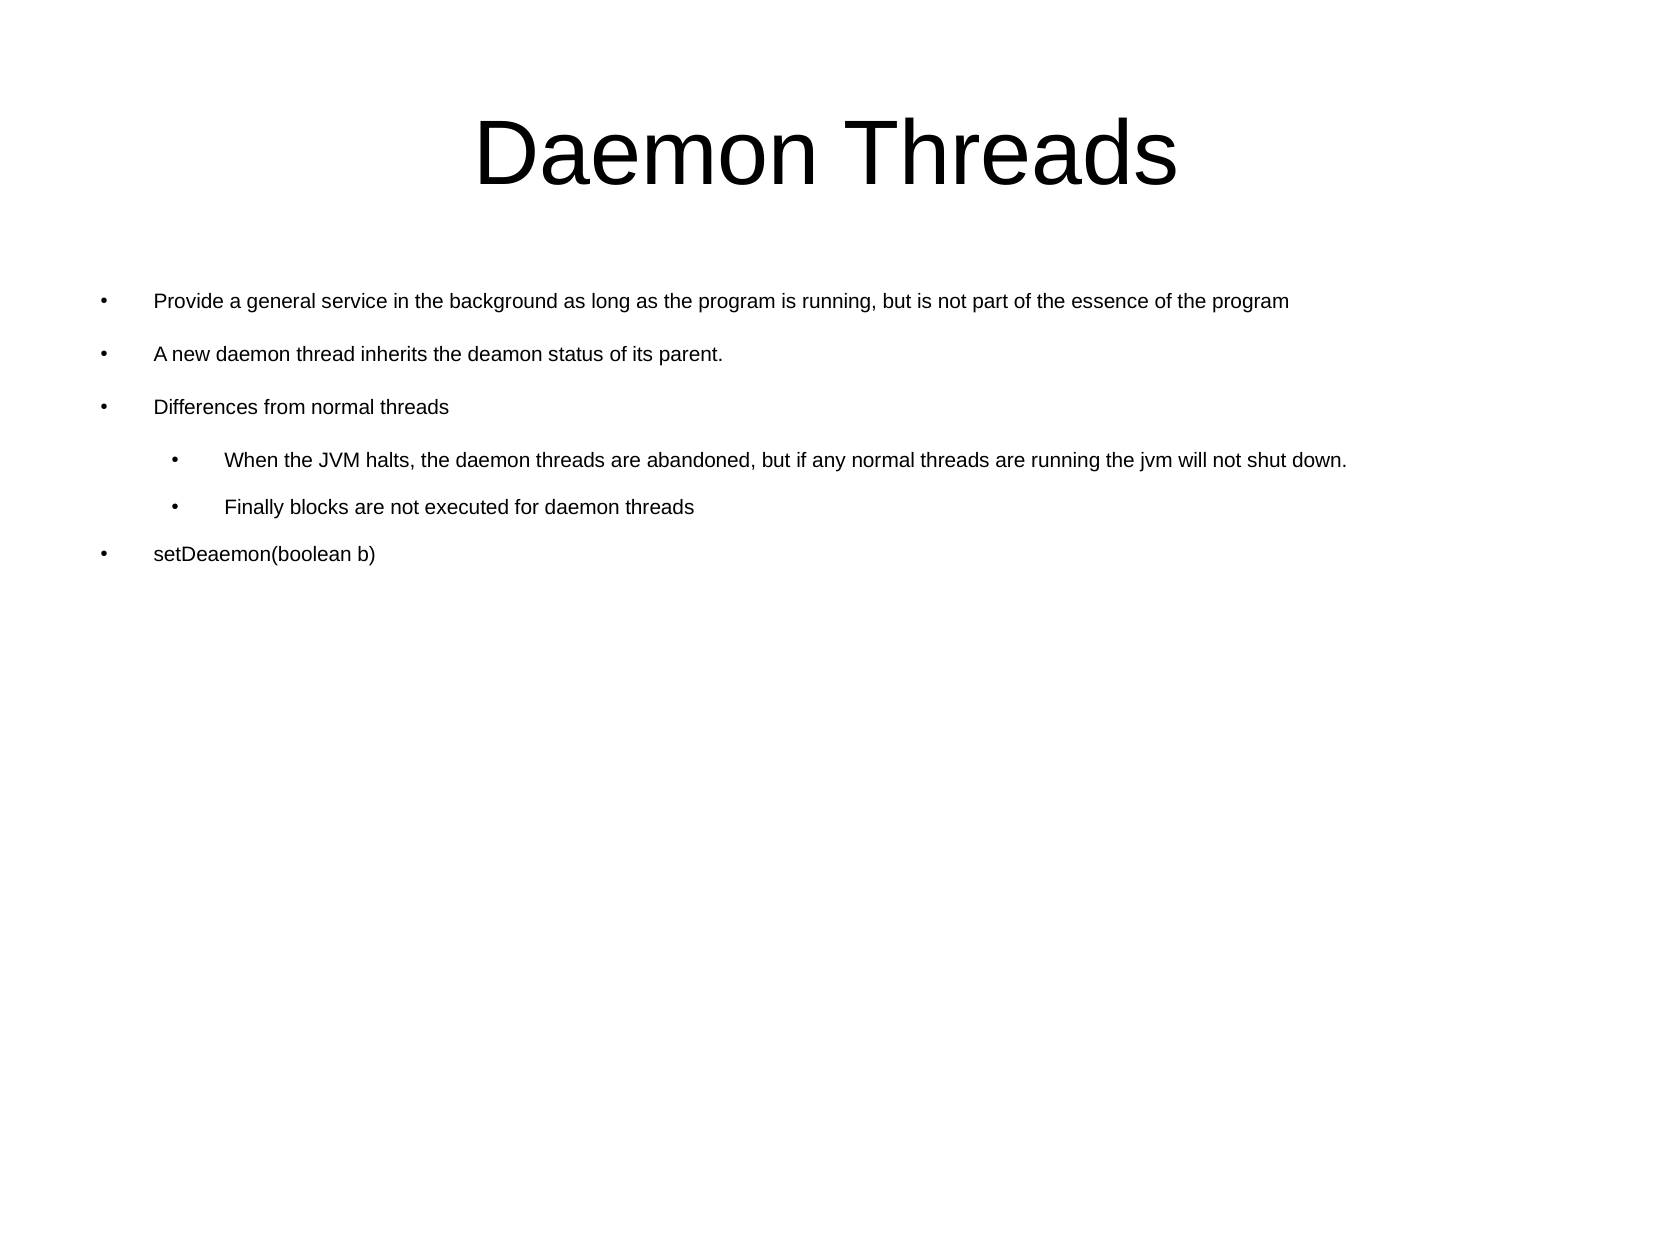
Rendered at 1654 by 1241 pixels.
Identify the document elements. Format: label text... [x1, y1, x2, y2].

title Daemon Threads [82, 49, 1571, 257]
list Provide a general service in the background as long as the program is running, but is not part of the essence of the program A new daemon thread inherits the deamon status of its parent. Differences from normal threads When the JVM halts, the daemon threads are abandoned, but if any normal threads are running the jvm will not shut down. Finally blocks are not executed for daemon threads setDeaemon(boolean b) [82, 290, 1571, 1010]
